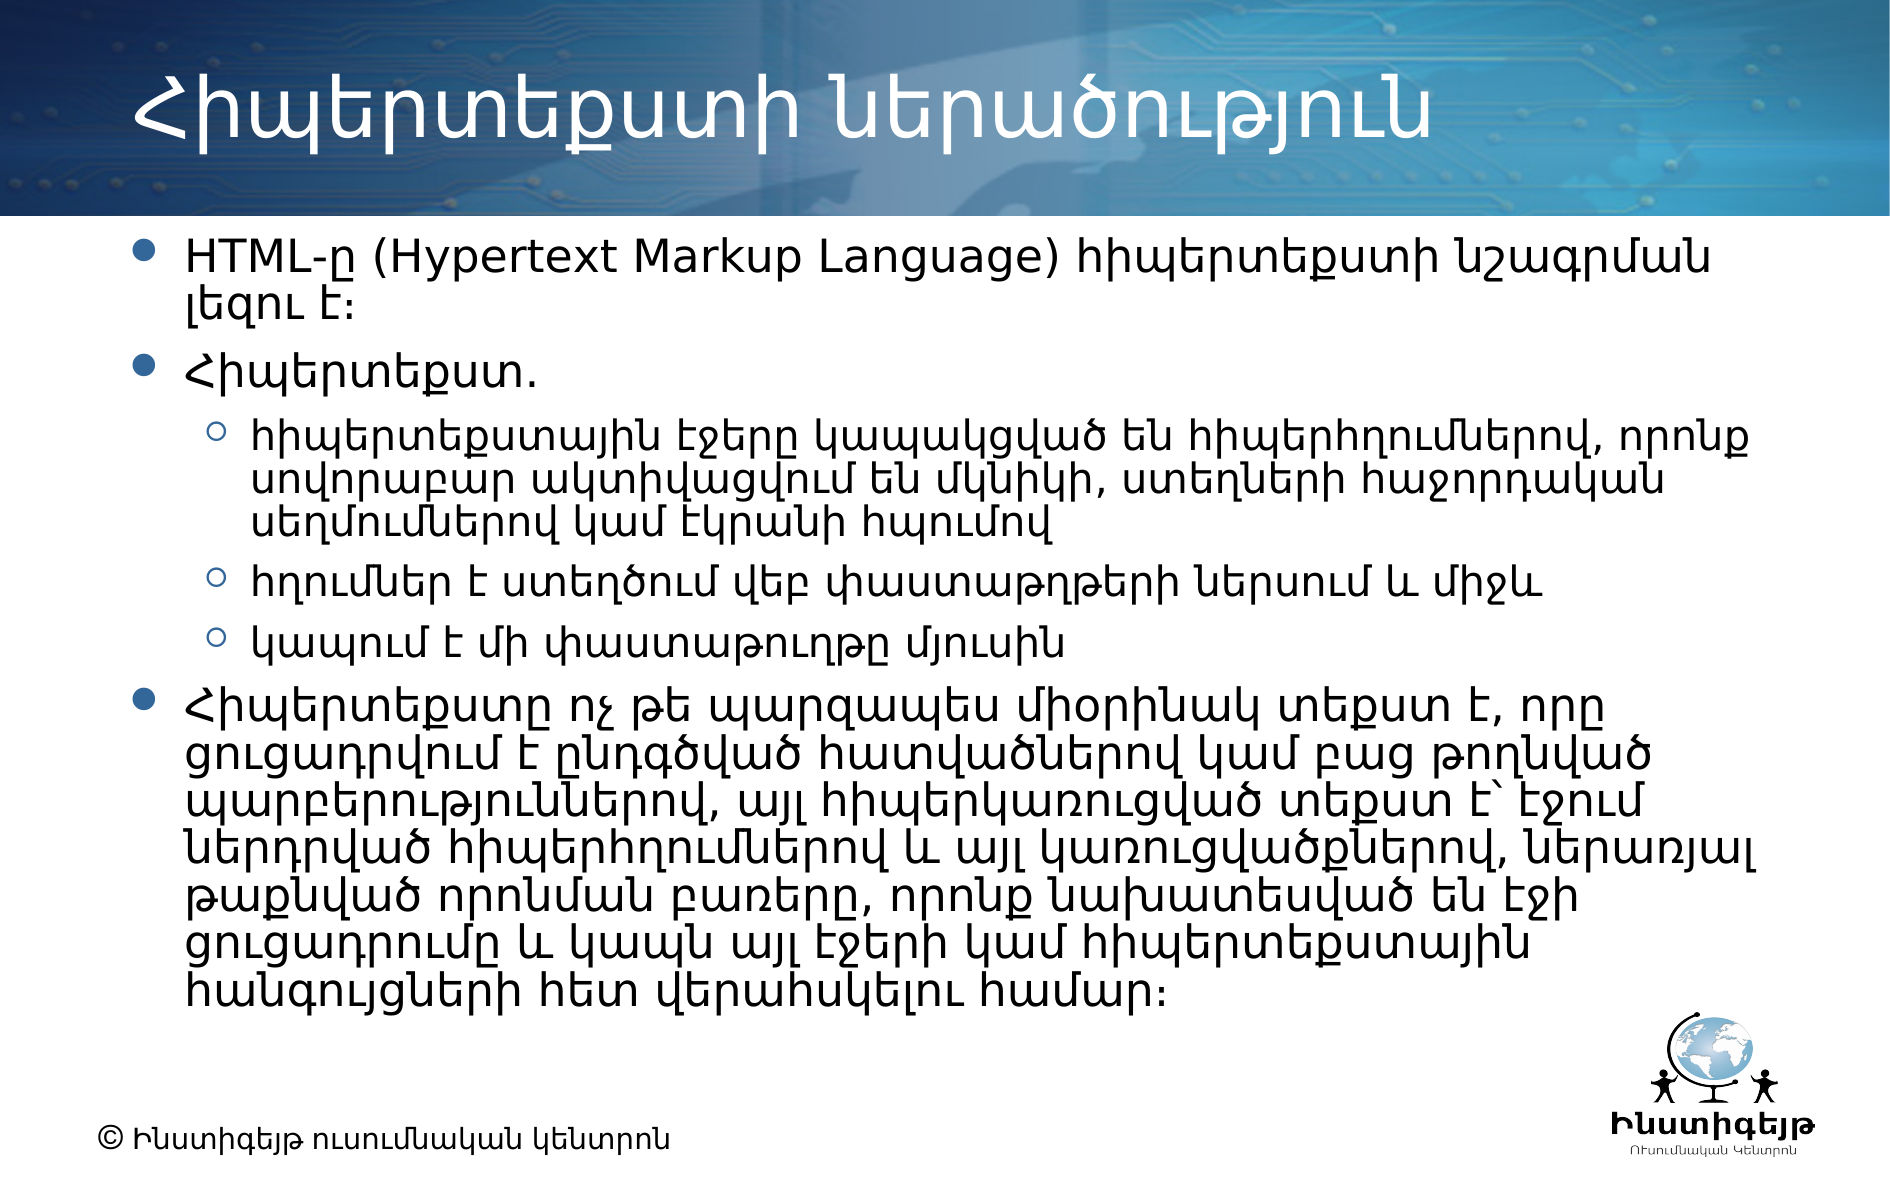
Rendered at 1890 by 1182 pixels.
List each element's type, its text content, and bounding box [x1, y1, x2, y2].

list HTML-ը (Hypertext Markup Language) հիպերտեքստի նշագրման լեզու է։ Հիպերտեքստ․ հիպերտեքստային էջերը կապակցված են հիպերհղումներով, որոնք սովորաբար ակտիվացվում են մկնիկի, ստեղների հաջորդական սեղմումներով կամ էկրանի հպումով հղումներ է ստեղծում վեբ փաստաթղթերի ներսում և միջև կապում է մի փաստաթուղթը մյուսին Հիպերտեքստը ոչ թե պարզապես միօրինակ տեքստ է, որը ցուցադրվում է ընդգծված հատվածներով կամ բաց թողնված պարբերություններով, այլ հիպերկառուցված տեքստ է՝ էջում ներդրված հիպերհղումներով և այլ կառուցվածքներով, ներառյալ թաքնված որոնման բառերը, որոնք նախատեսված են էջի ցուցադրումը և կապն այլ էջերի կամ հիպերտեքստային հանգույցների հետ վերահսկելու համար։ [129, 234, 1819, 260]
picture [0, 0, 1890, 216]
picture [1612, 1012, 1815, 1157]
